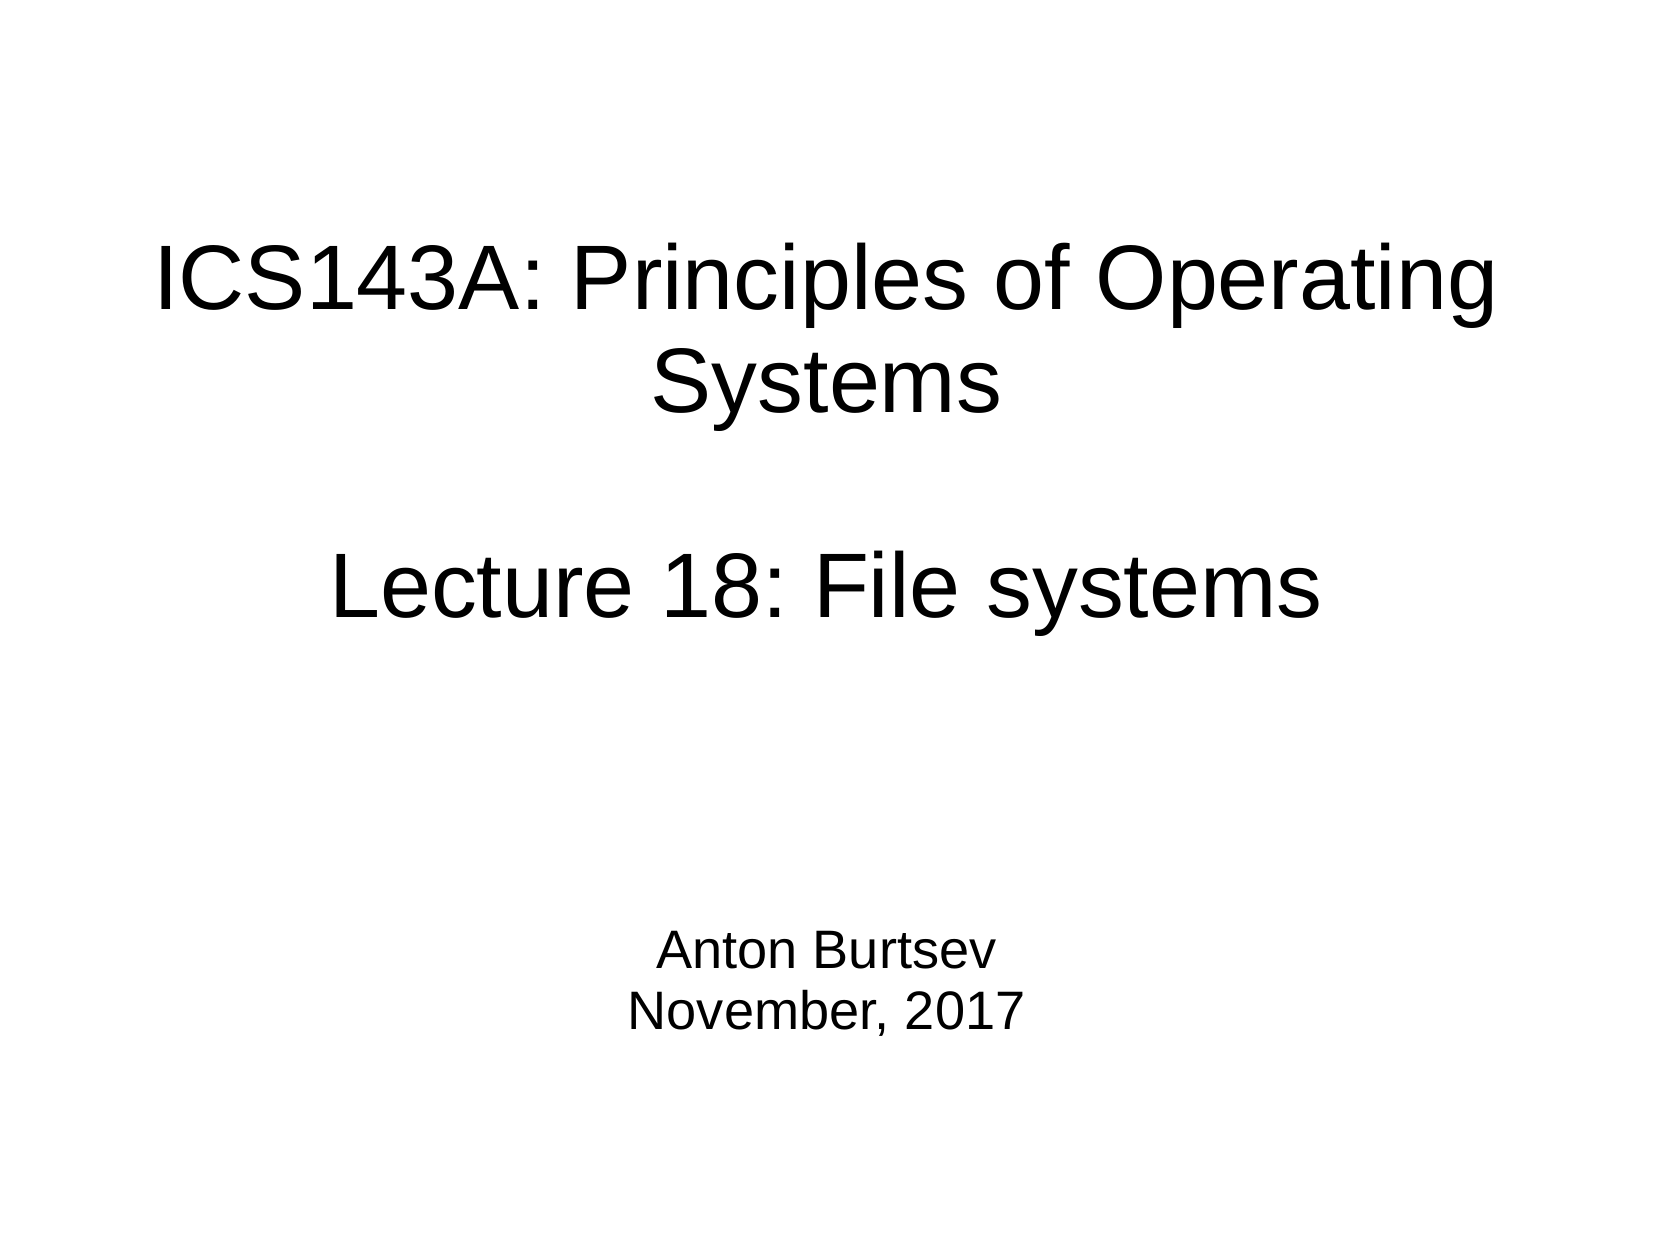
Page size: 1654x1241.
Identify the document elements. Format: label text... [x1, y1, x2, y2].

subtitle Anton Burtsev November, 2017 [82, 637, 1571, 1109]
title ICS143A: Principles of Operating Systems Lecture 18: File systems [82, 113, 1571, 637]
